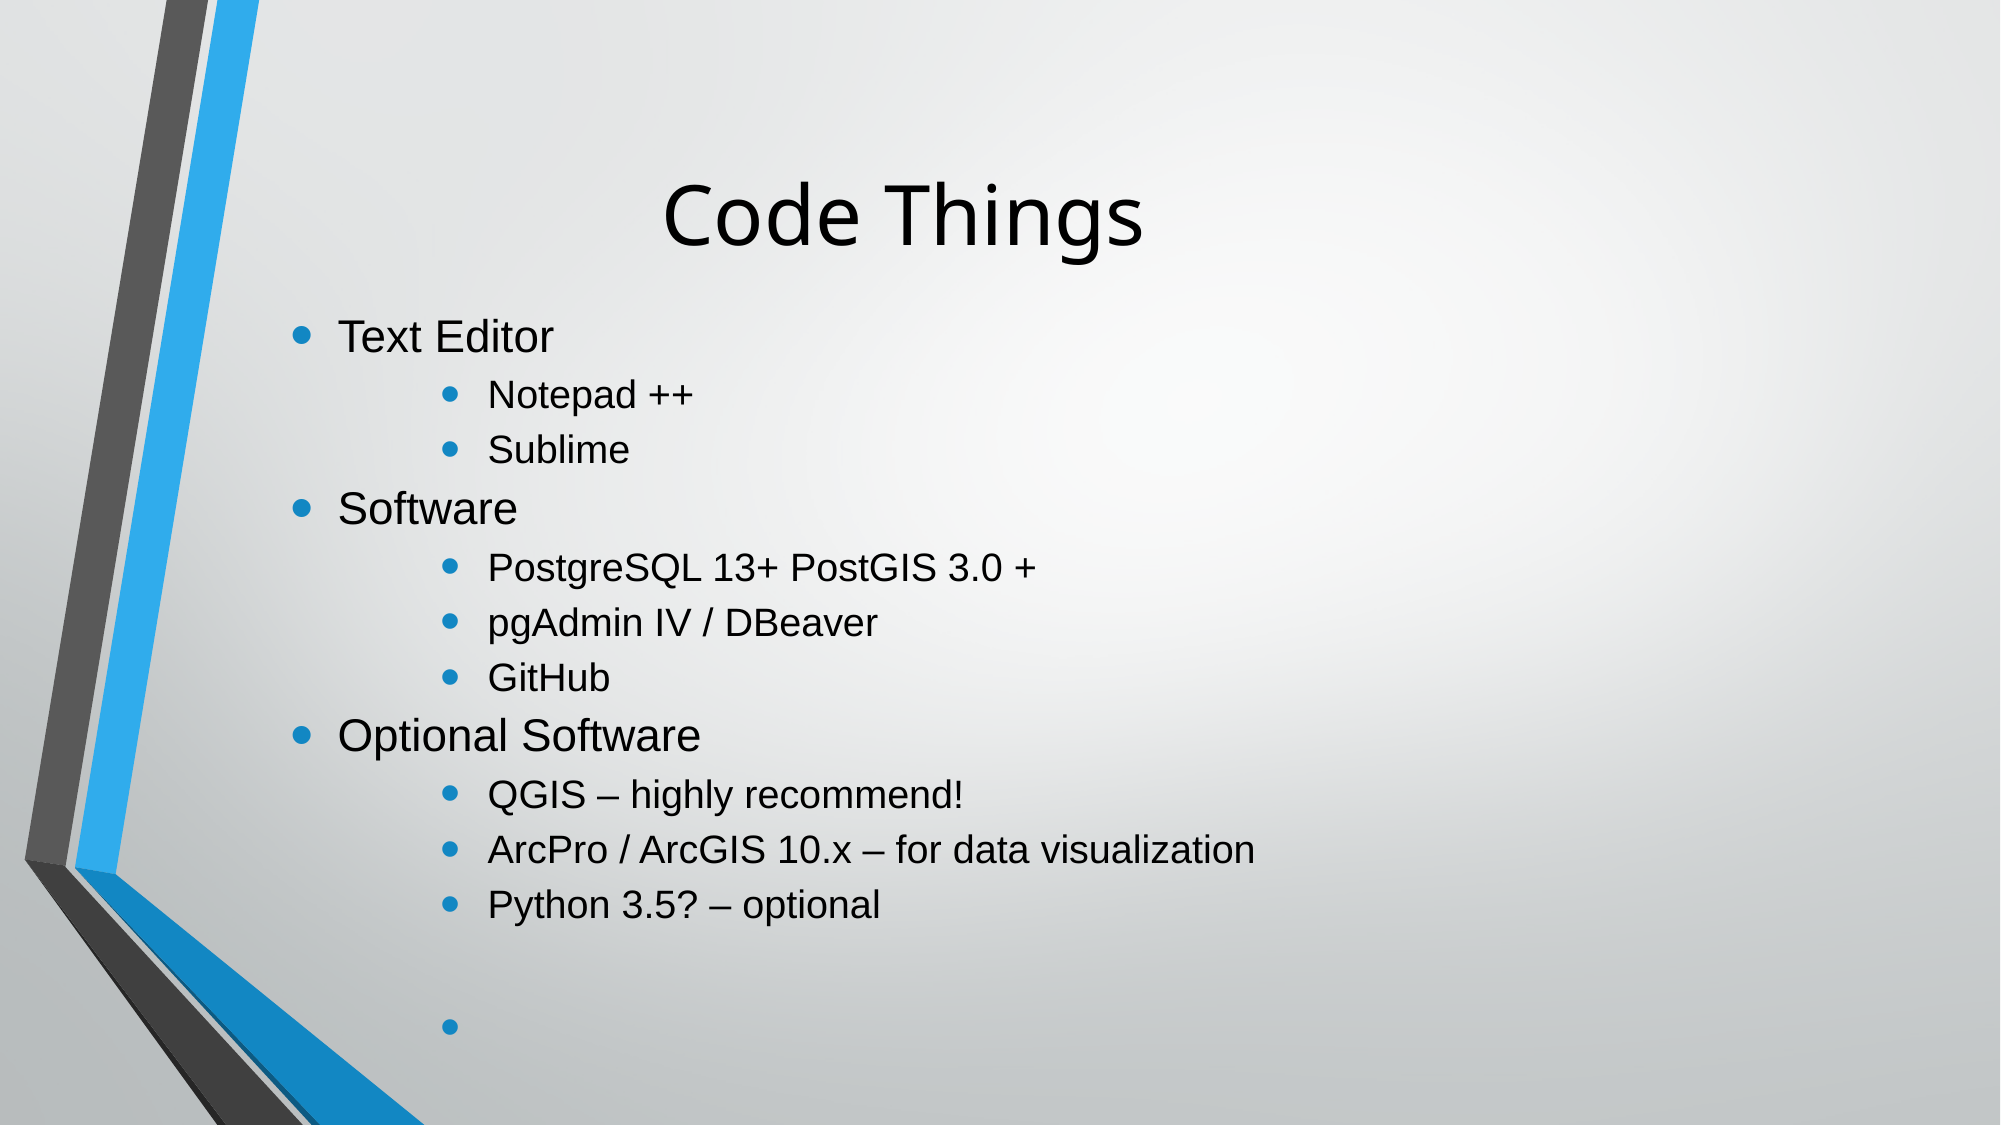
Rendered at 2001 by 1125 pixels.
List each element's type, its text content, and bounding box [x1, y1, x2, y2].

title Code Things [134, 148, 1674, 275]
list Text Editor Notepad ++ Sublime Software PostgreSQL 13+ PostGIS 3.0 + pgAdmin IV / DBeaver GitHub Optional Software QGIS – highly recommend! ArcPro / ArcGIS 10.x – for data visualization Python 3.5? – optional [275, 297, 1812, 1074]
